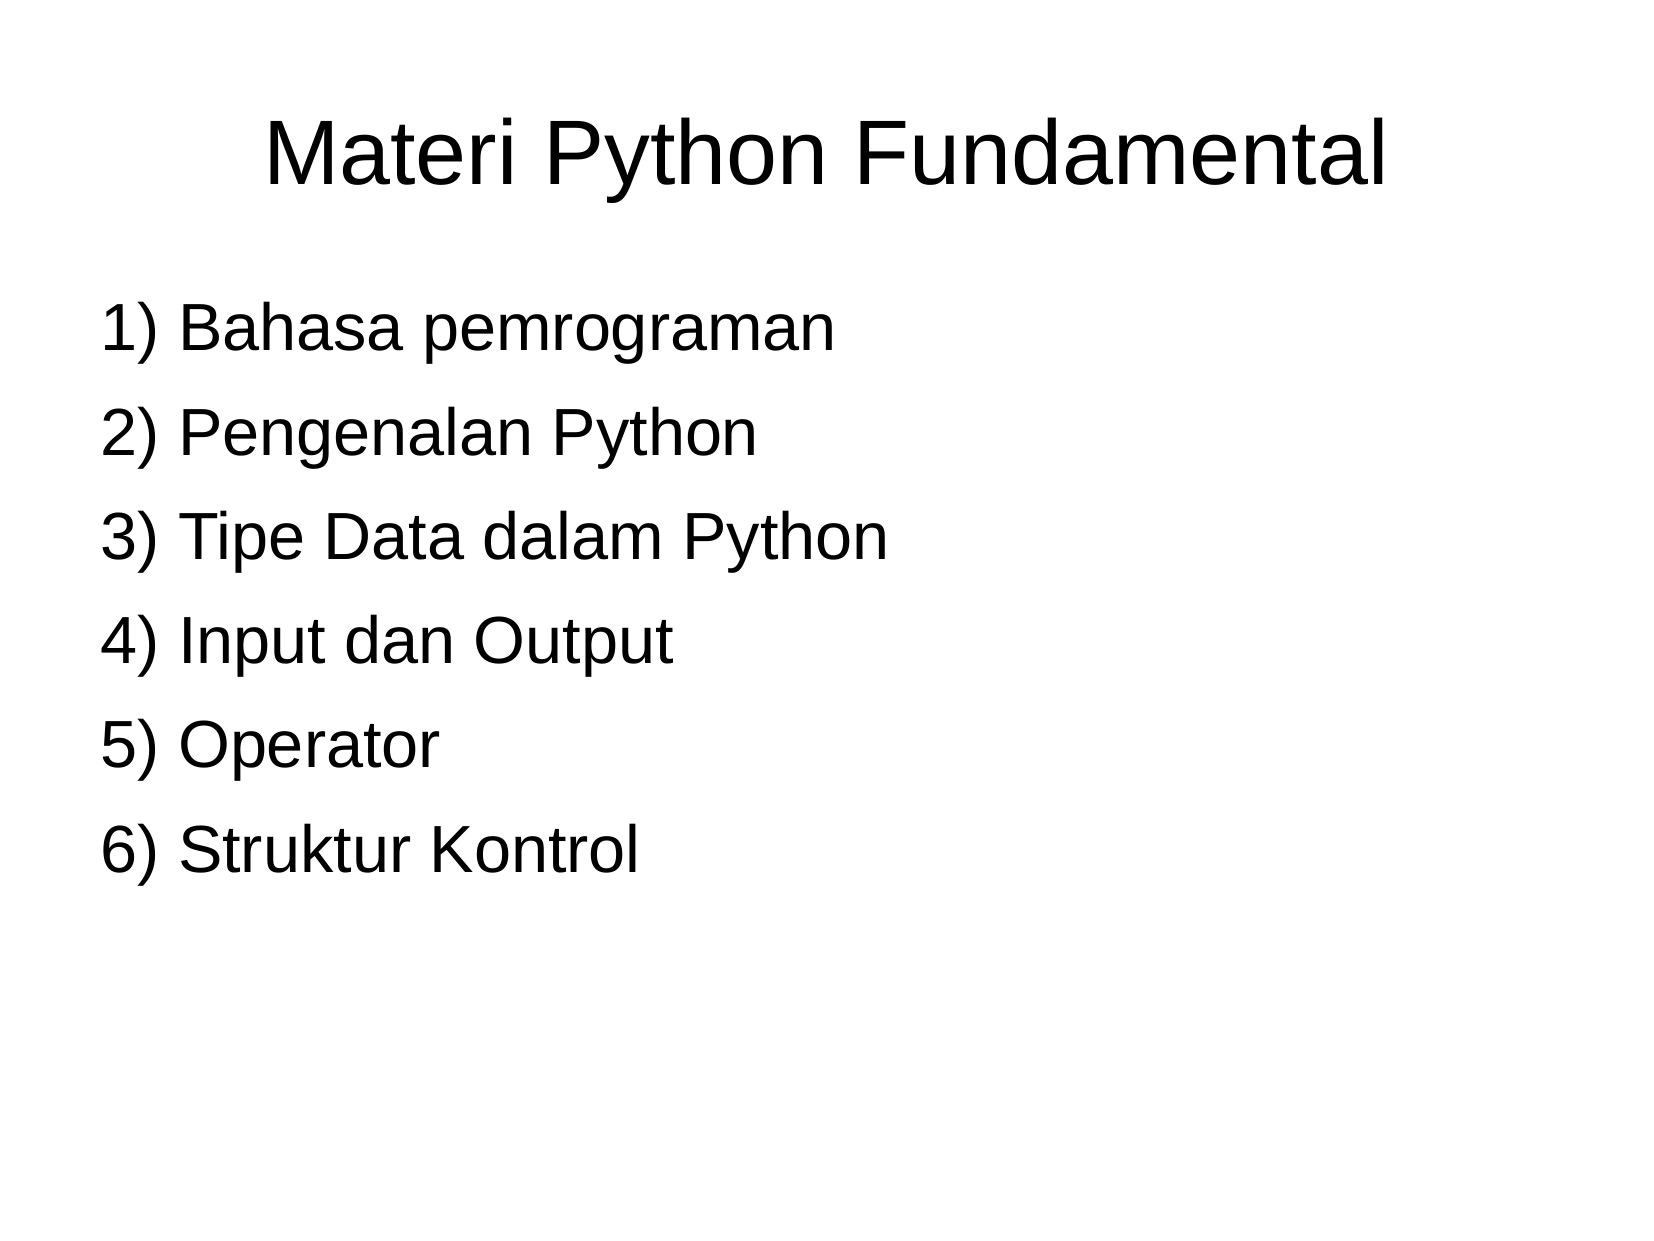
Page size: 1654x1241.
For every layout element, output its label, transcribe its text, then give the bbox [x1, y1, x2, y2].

title Materi Python Fundamental [82, 49, 1571, 257]
list Bahasa pemrograman Pengenalan Python Tipe Data dalam Python Input dan Output Operator Struktur Kontrol [82, 290, 1571, 1010]
